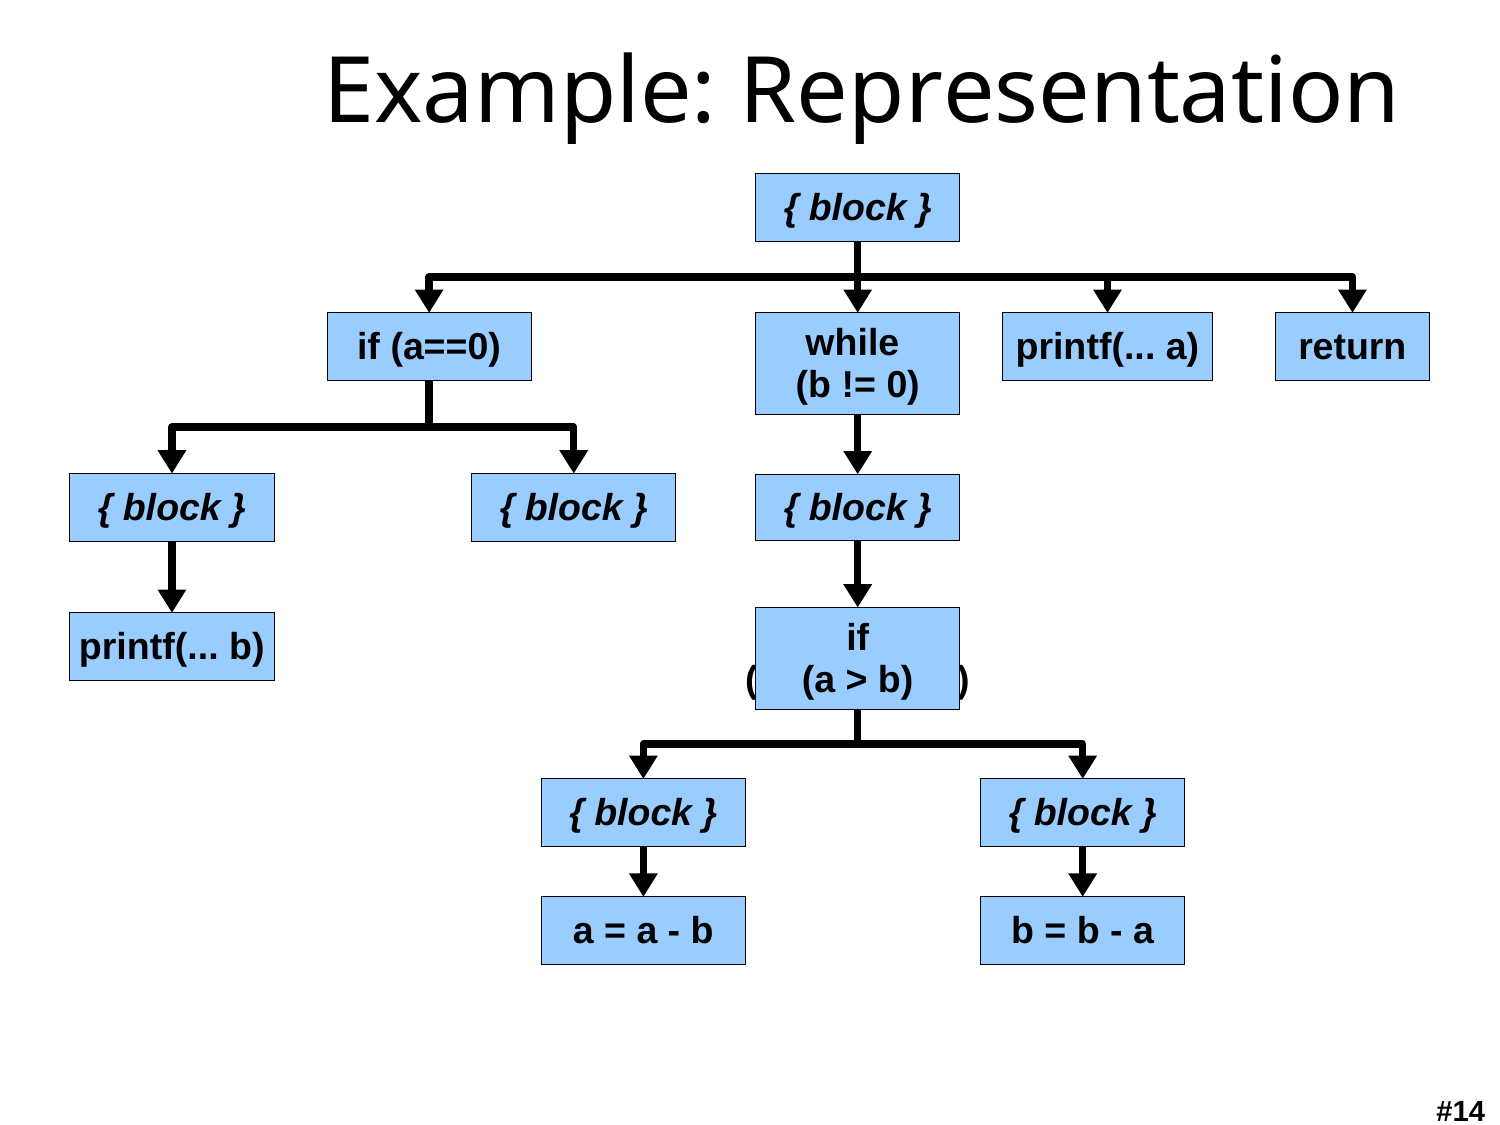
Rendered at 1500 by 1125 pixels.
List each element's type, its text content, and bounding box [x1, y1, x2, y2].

text_box { block } [755, 474, 960, 541]
text_box { block } [755, 175, 960, 242]
text_box { block } [980, 778, 1185, 847]
text_box { block } [541, 778, 746, 847]
text_box return [1275, 312, 1430, 381]
text_box { block } [471, 473, 676, 542]
text_box b = b - a [980, 896, 1185, 965]
text_box { block } [69, 473, 275, 542]
text_box printf(... a) [1002, 312, 1213, 381]
text_box a = a - b [541, 896, 746, 965]
title Example: Representation [300, 0, 1425, 175]
text_box printf(... b) [69, 612, 275, 681]
text_box while (b != 0) [755, 312, 960, 415]
text_box if (a==0) [327, 312, 532, 381]
text_box if (a > b) [755, 607, 960, 710]
